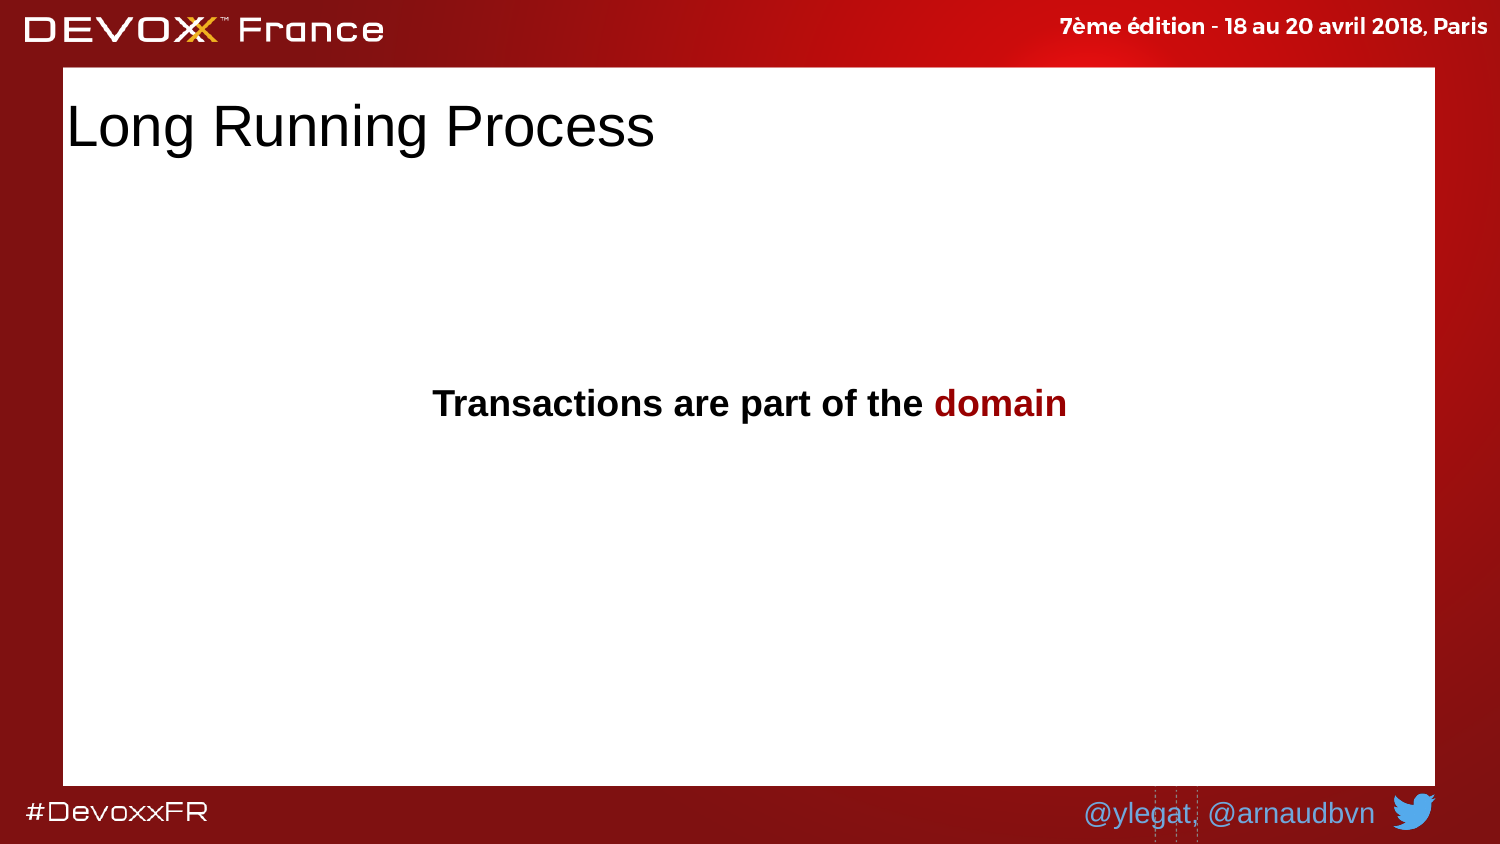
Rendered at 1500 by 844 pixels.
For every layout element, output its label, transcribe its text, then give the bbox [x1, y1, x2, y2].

text_box Transactions are part of the domain [384, 364, 1116, 480]
title Long Running Process [51, 72, 1449, 167]
text_box @ylegat, @arnaudbvn [1068, 779, 1399, 844]
picture [0, 0, 1500, 844]
